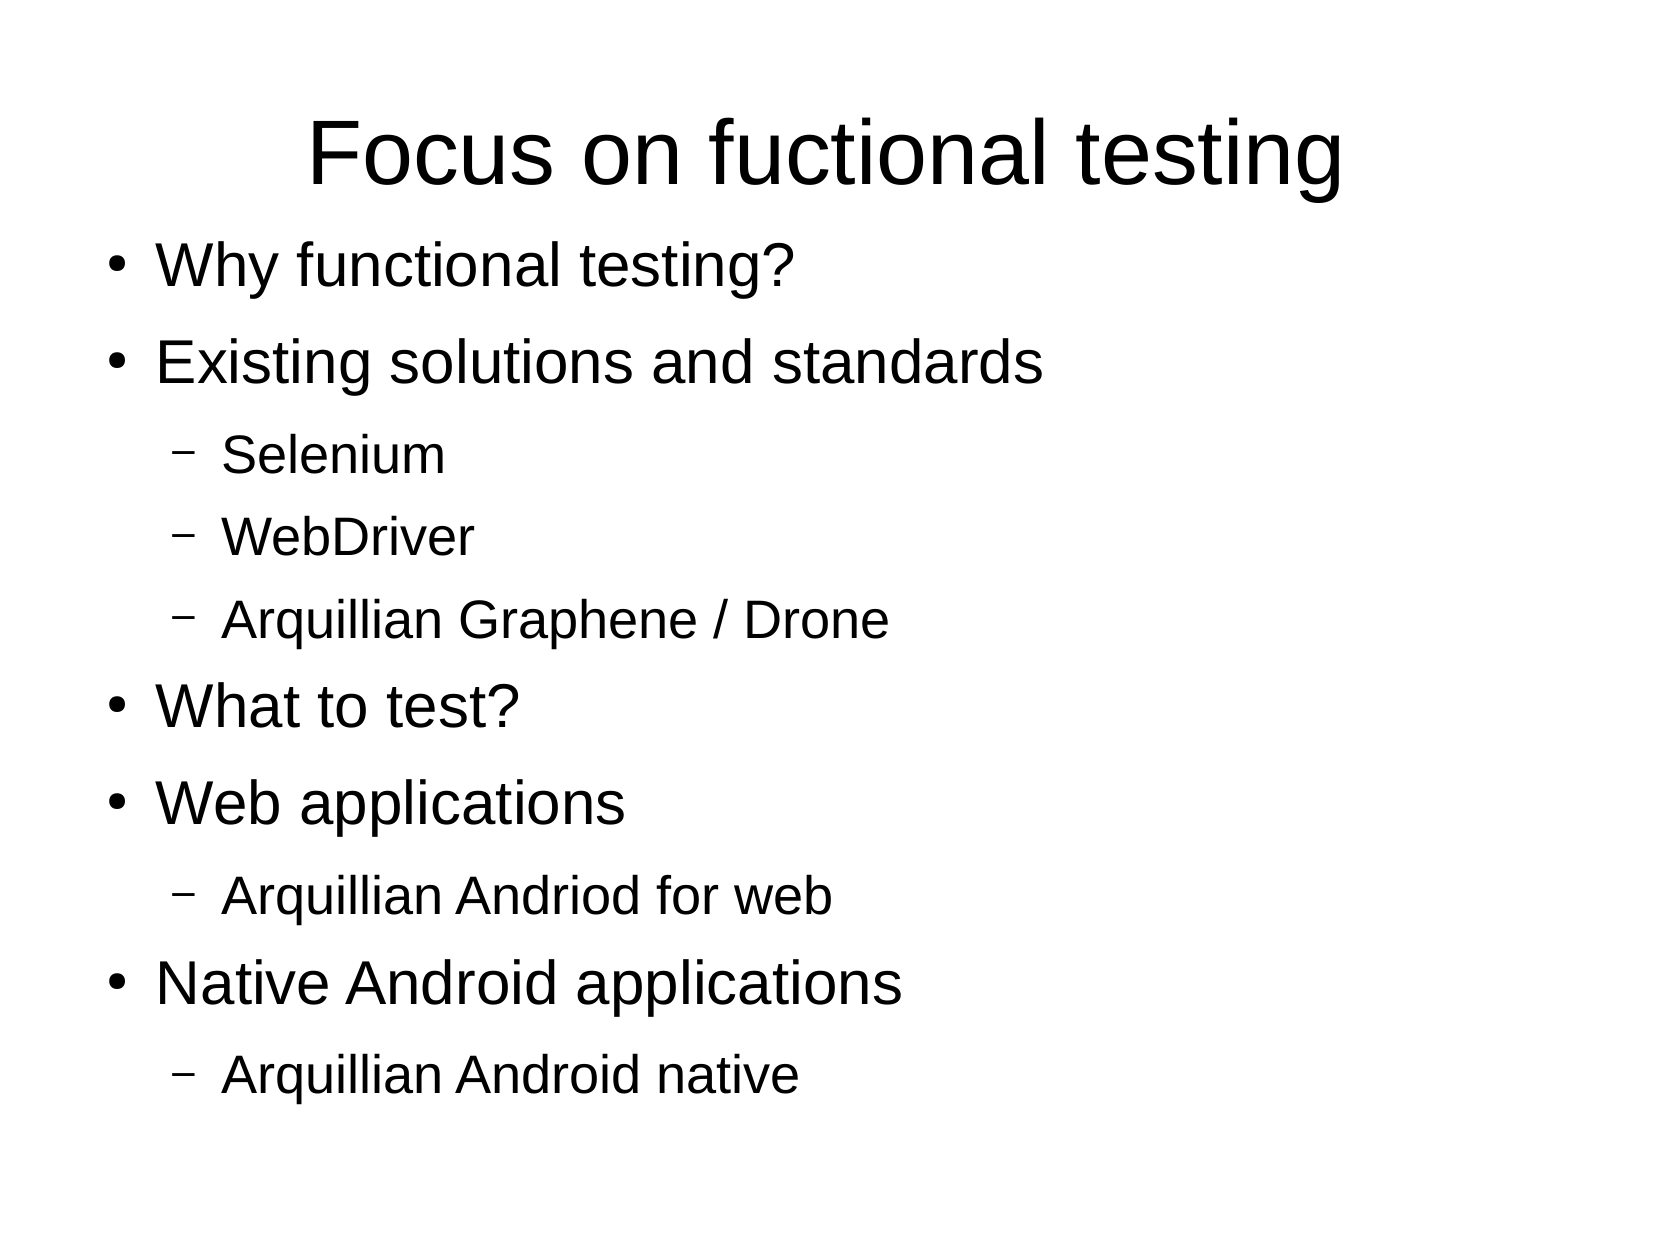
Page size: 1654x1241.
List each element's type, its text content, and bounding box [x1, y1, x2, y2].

list Why functional testing? Existing solutions and standards Selenium WebDriver Arquillian Graphene / Drone What to test? Web applications Arquillian Andriod for web Native Android applications Arquillian Android native [89, 230, 1546, 1111]
title Focus on fuctional testing [82, 49, 1571, 257]
